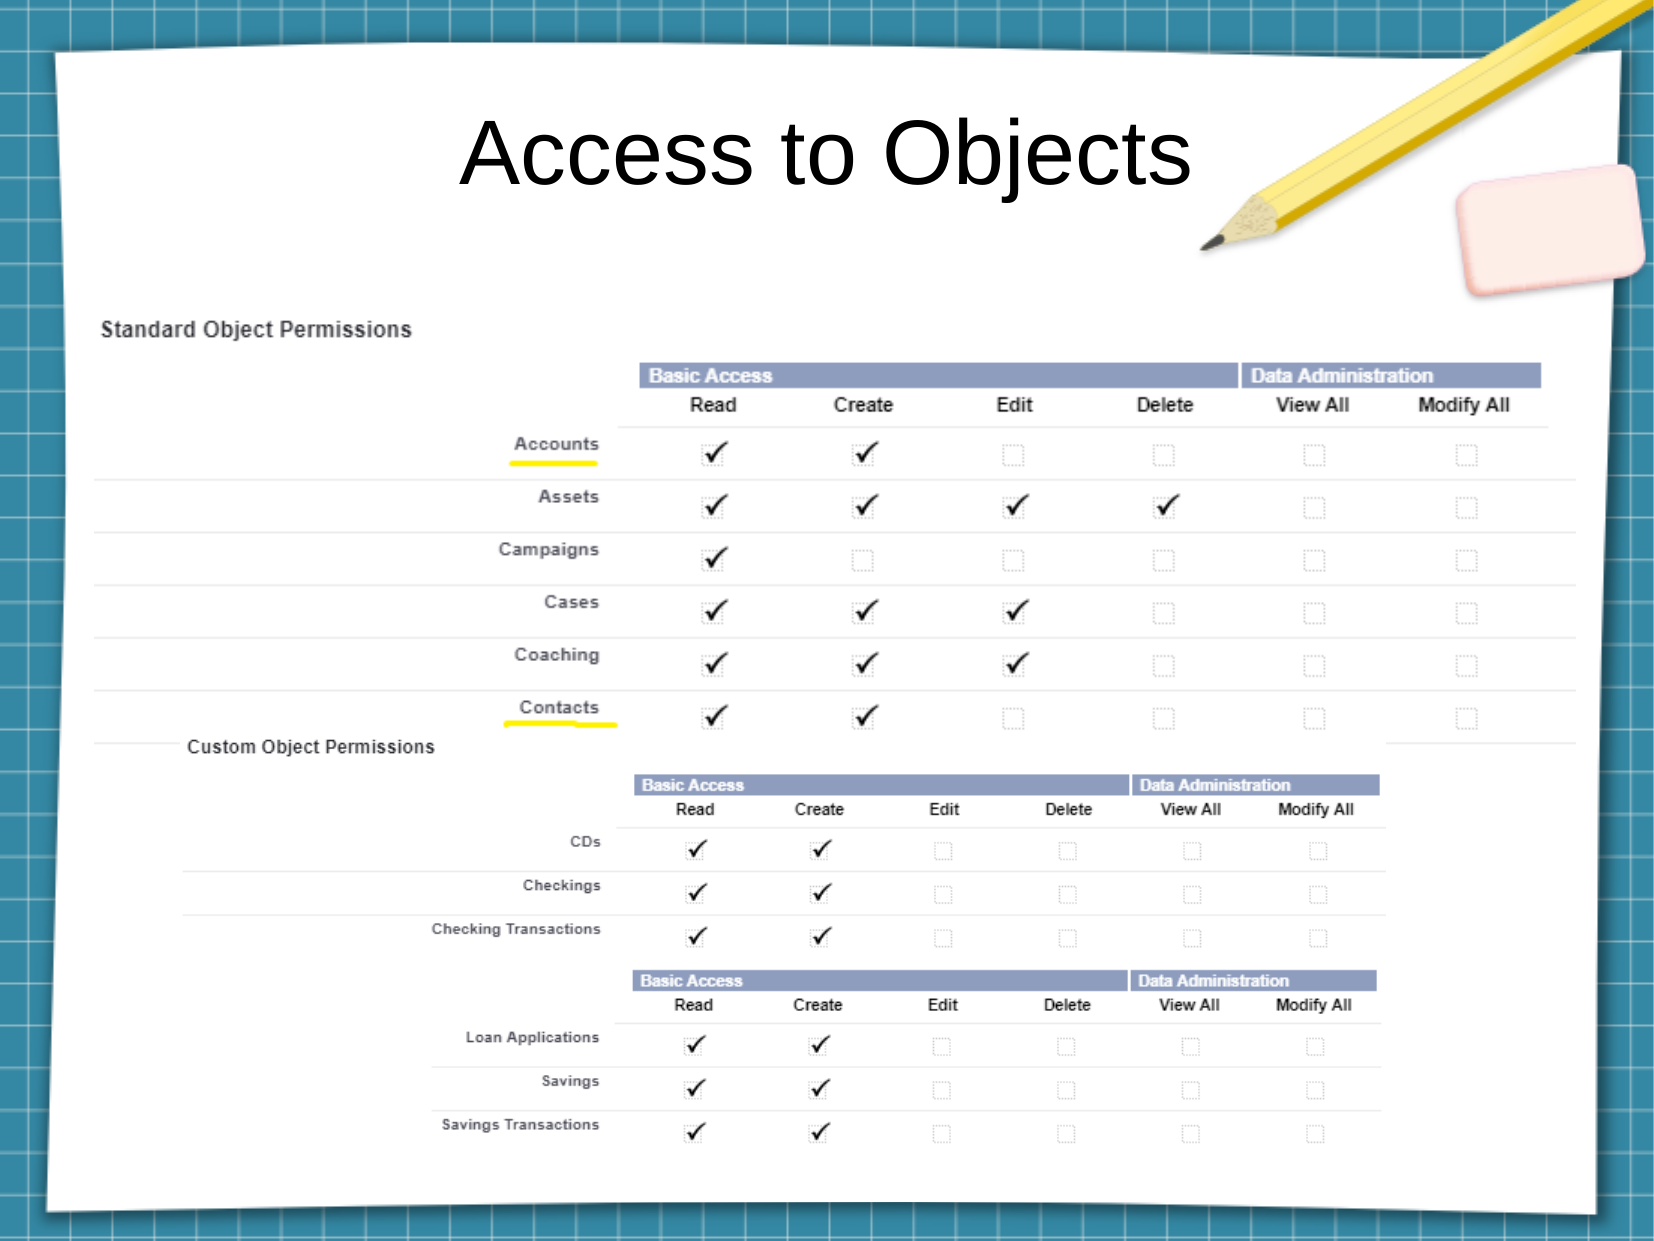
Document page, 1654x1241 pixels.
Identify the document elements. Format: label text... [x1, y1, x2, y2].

title Access to Objects [82, 49, 1571, 257]
picture [0, 0, 1654, 1241]
